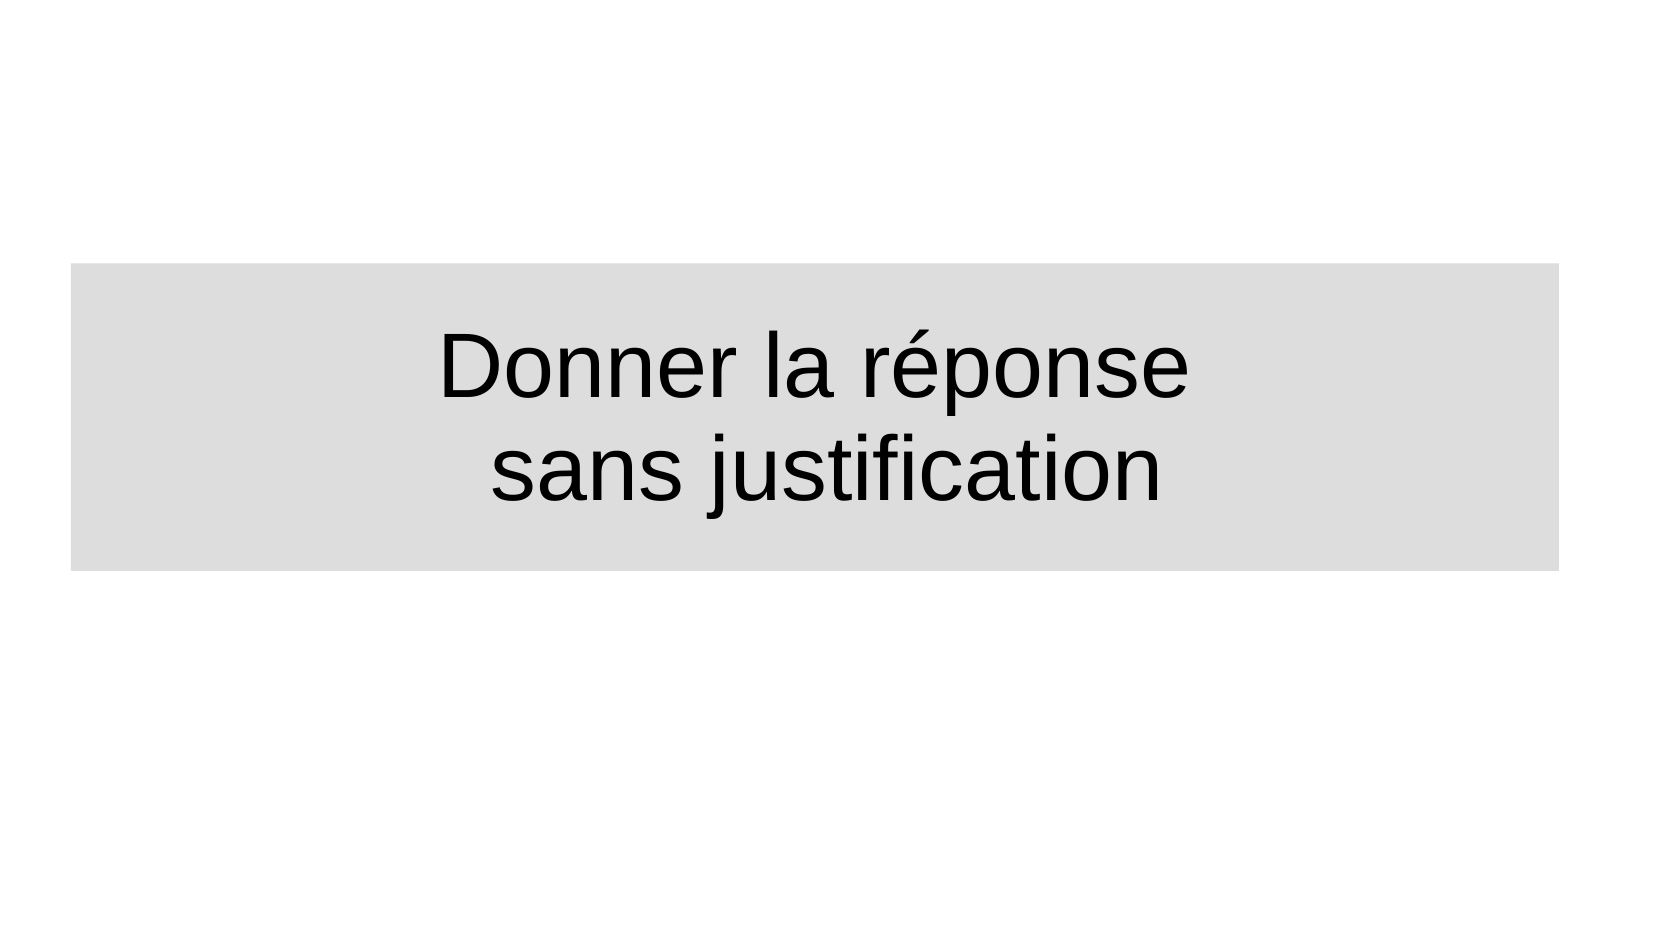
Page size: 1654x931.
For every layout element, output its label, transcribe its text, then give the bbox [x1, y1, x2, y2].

title Donner la réponse sans justification [70, 263, 1559, 571]
